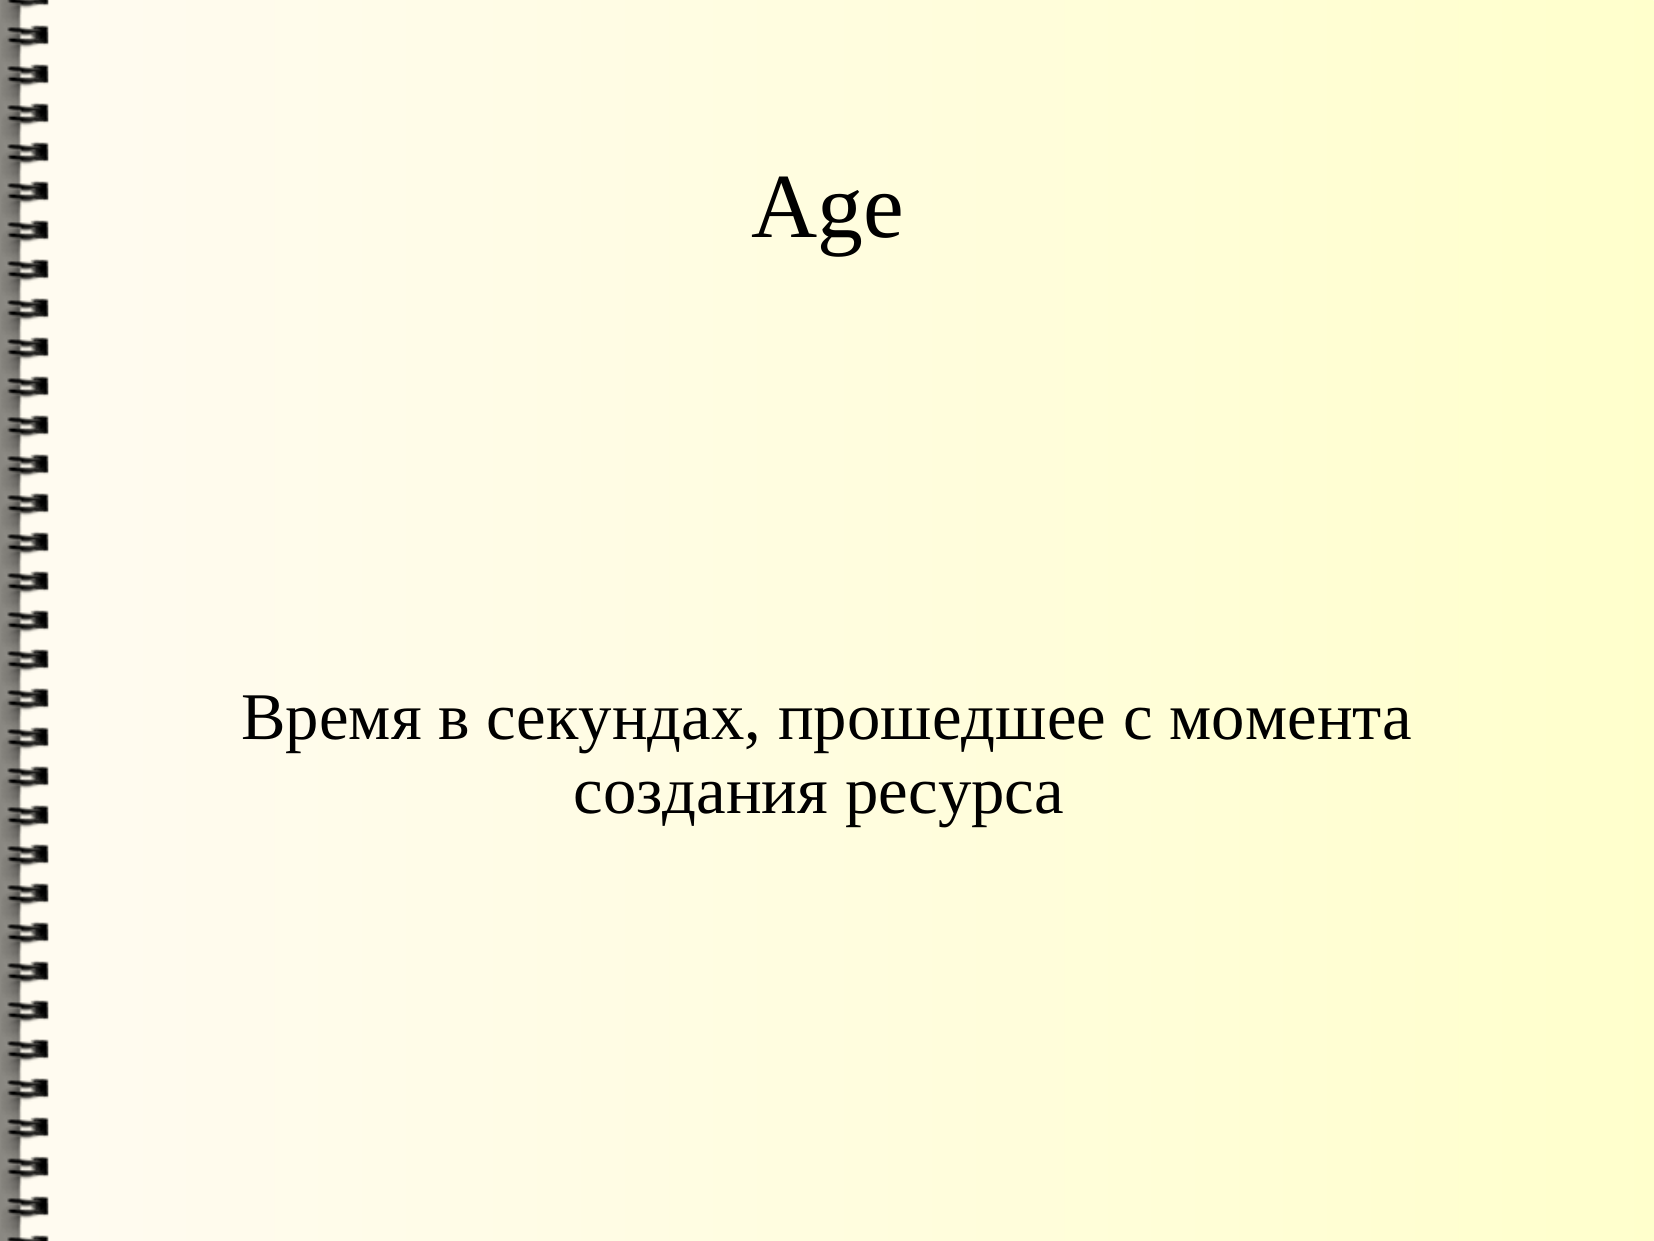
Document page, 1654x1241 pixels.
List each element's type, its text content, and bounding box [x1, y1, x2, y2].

title Age [121, 102, 1534, 311]
subtitle Время в секундах, прошедшее с момента создания ресурса [121, 344, 1534, 1164]
picture [0, 0, 1654, 1241]
